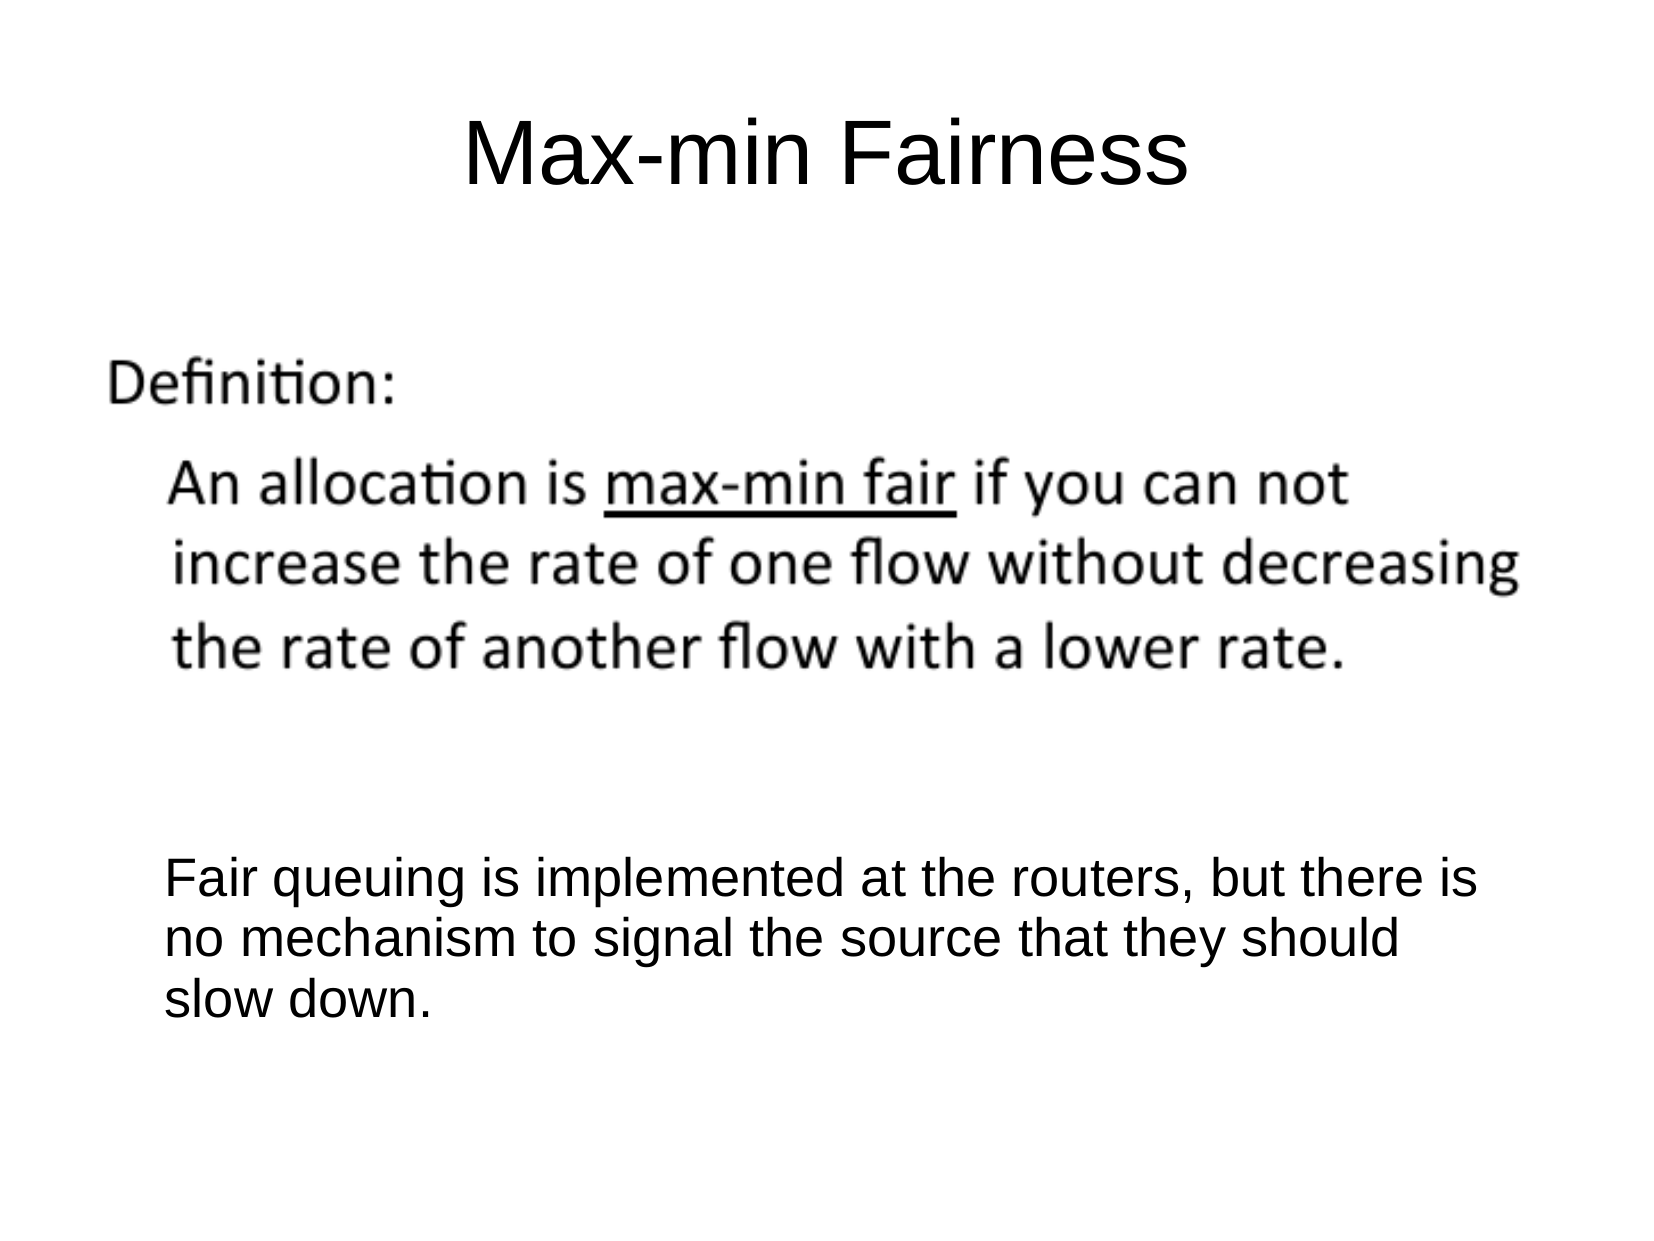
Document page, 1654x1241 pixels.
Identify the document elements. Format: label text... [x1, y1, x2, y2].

text_box Fair queuing is implemented at the routers, but there is no mechanism to signal the source that they should slow down. [150, 840, 1531, 1037]
title Max-min Fairness [82, 49, 1571, 257]
picture [51, 329, 1577, 736]
